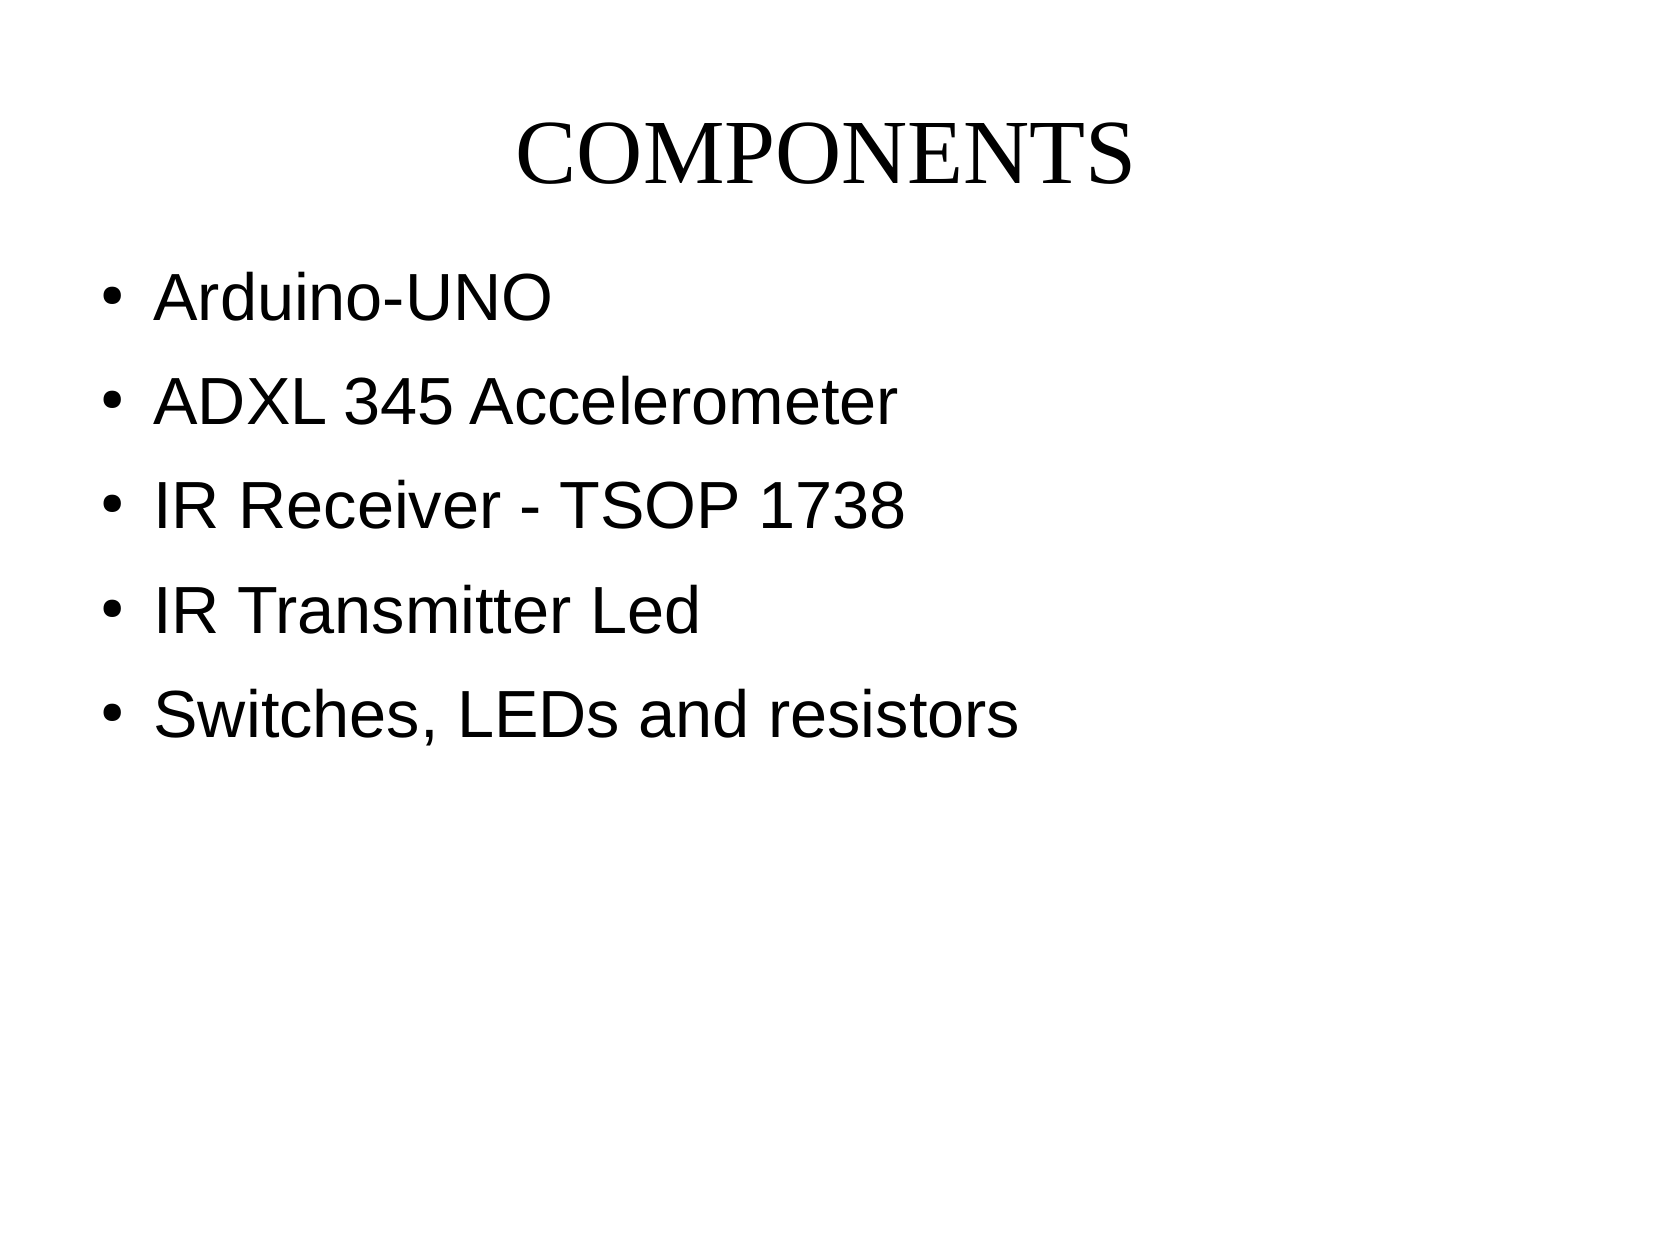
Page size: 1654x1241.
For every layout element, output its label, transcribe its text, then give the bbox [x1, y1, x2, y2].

title COMPONENTS [82, 49, 1571, 257]
list Arduino-UNO ADXL 345 Accelerometer IR Receiver - TSOP 1738 IR Transmitter Led Switches, LEDs and resistors [82, 259, 1607, 1151]
